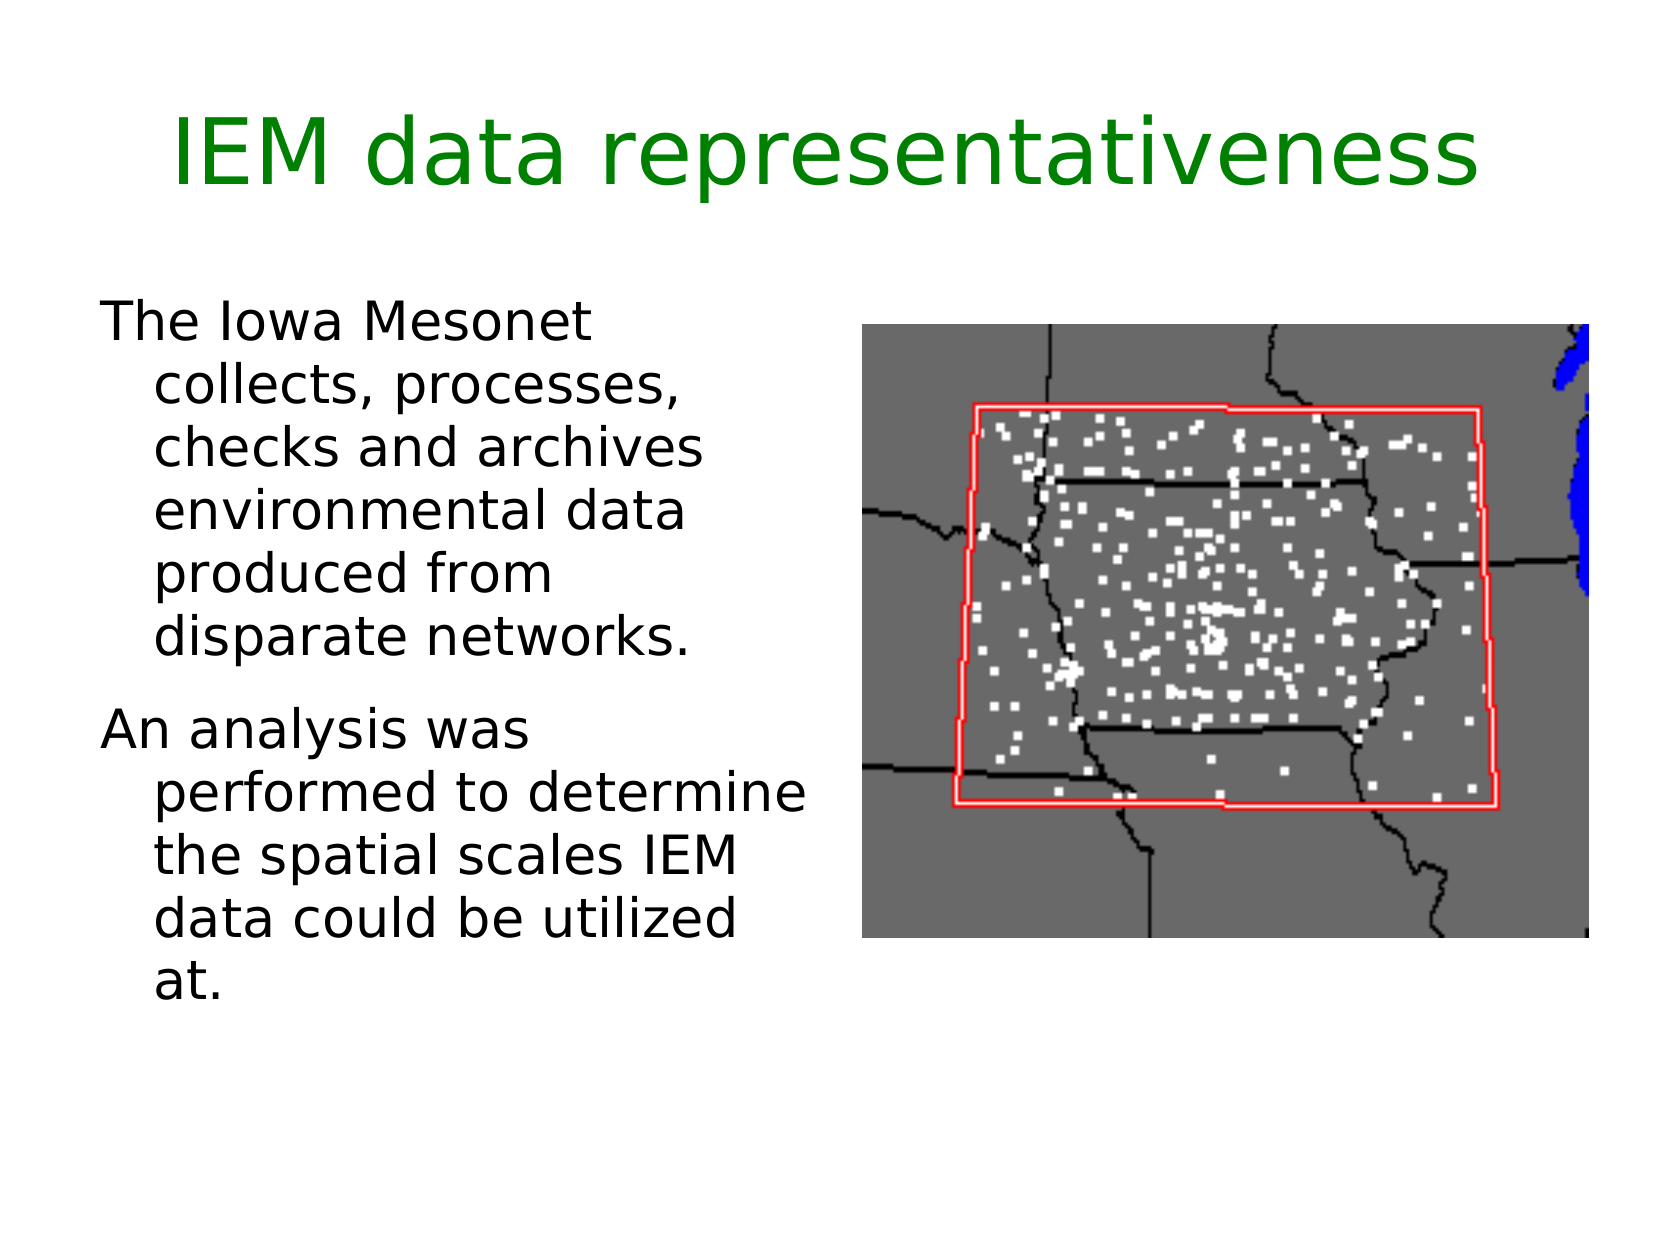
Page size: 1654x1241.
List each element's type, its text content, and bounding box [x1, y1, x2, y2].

list The Iowa Mesonet collects, processes, checks and archives environmental data produced from disparate networks. An analysis was performed to determine the spatial scales IEM data could be utilized at. [82, 290, 809, 1109]
picture [862, 324, 1589, 938]
title IEM data representativeness [82, 49, 1571, 257]
